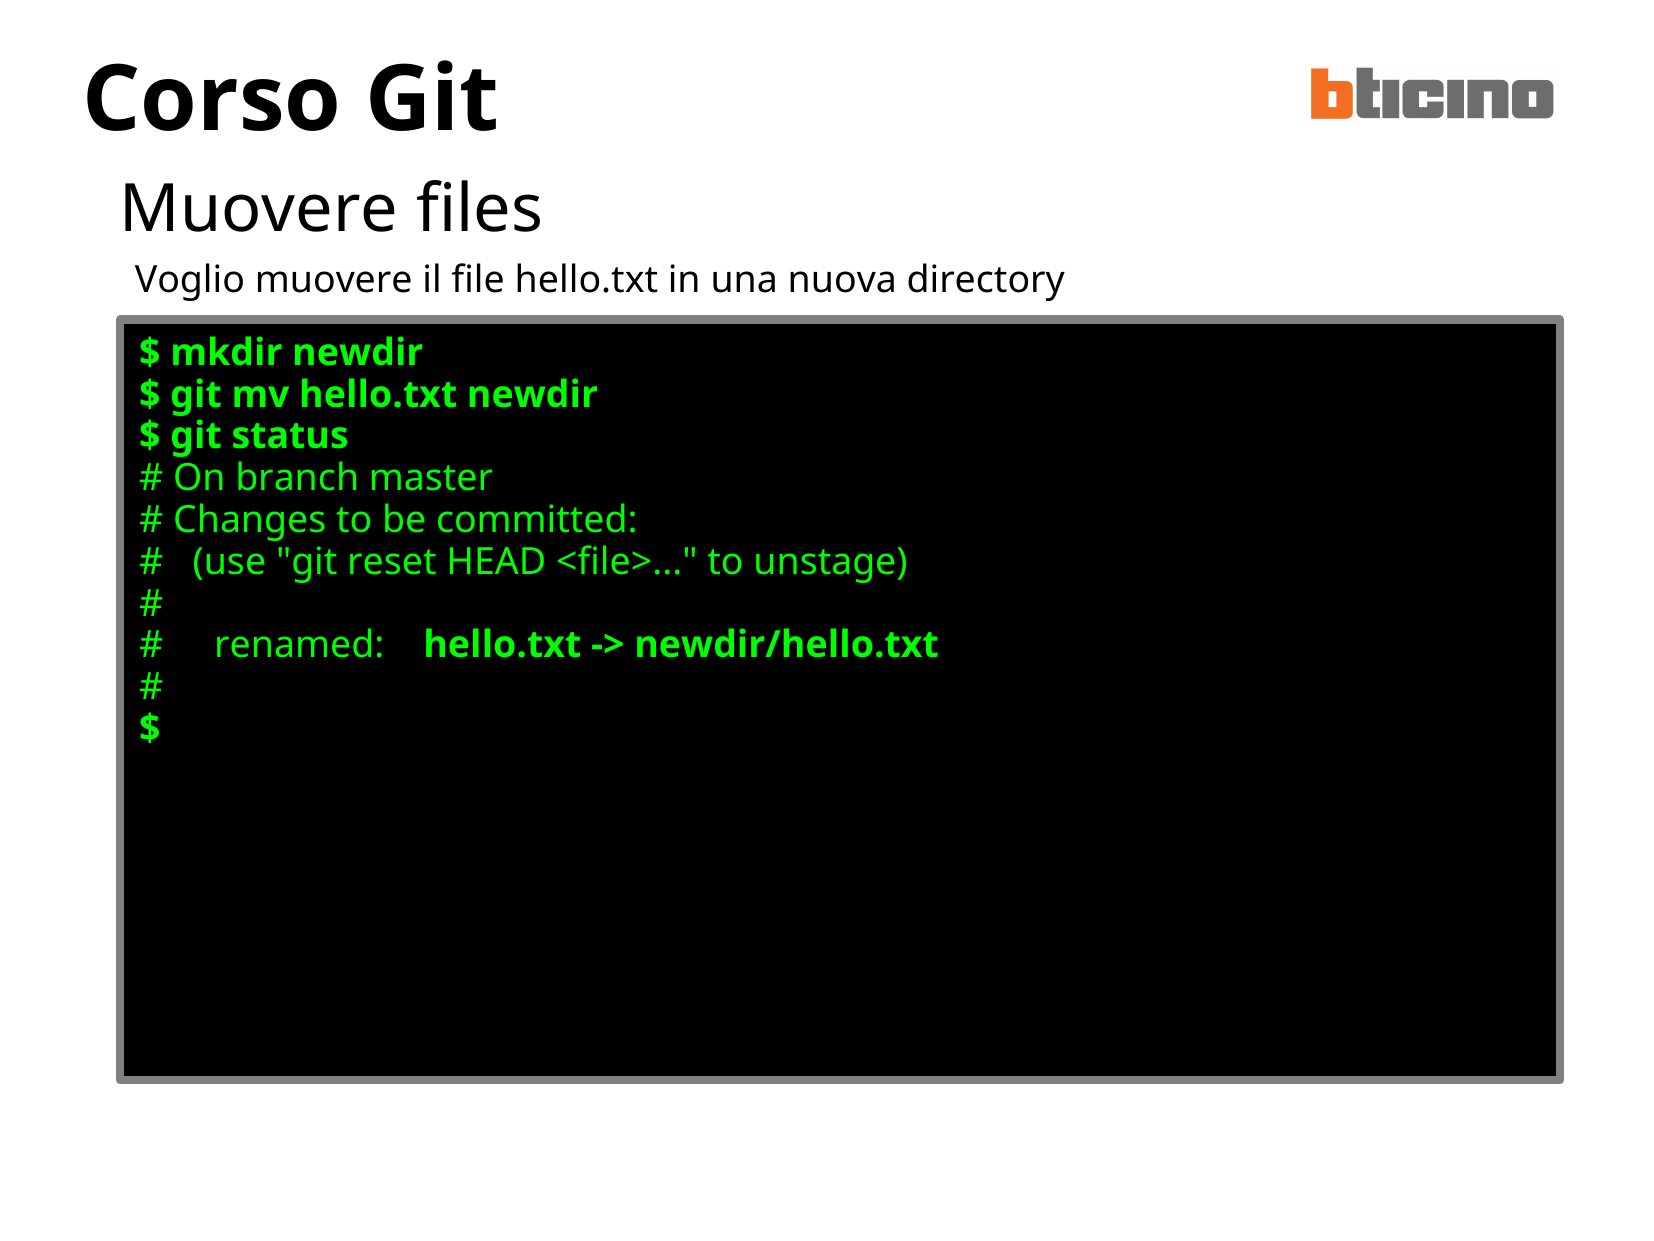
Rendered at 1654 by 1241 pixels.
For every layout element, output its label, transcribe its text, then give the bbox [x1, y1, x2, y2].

text_box Voglio muovere il file hello.txt in una nuova directory [120, 251, 1486, 318]
text_box $ mkdir newdir $ git mv hello.txt newdir $ git status # On branch master # Changes to be committed: # (use "git reset HEAD <file>..." to unstage) # # renamed: hello.txt -> newdir/hello.txt # $ [120, 319, 1561, 1081]
text_box Muovere files [105, 165, 1576, 256]
title Corso Git [82, 48, 1570, 151]
